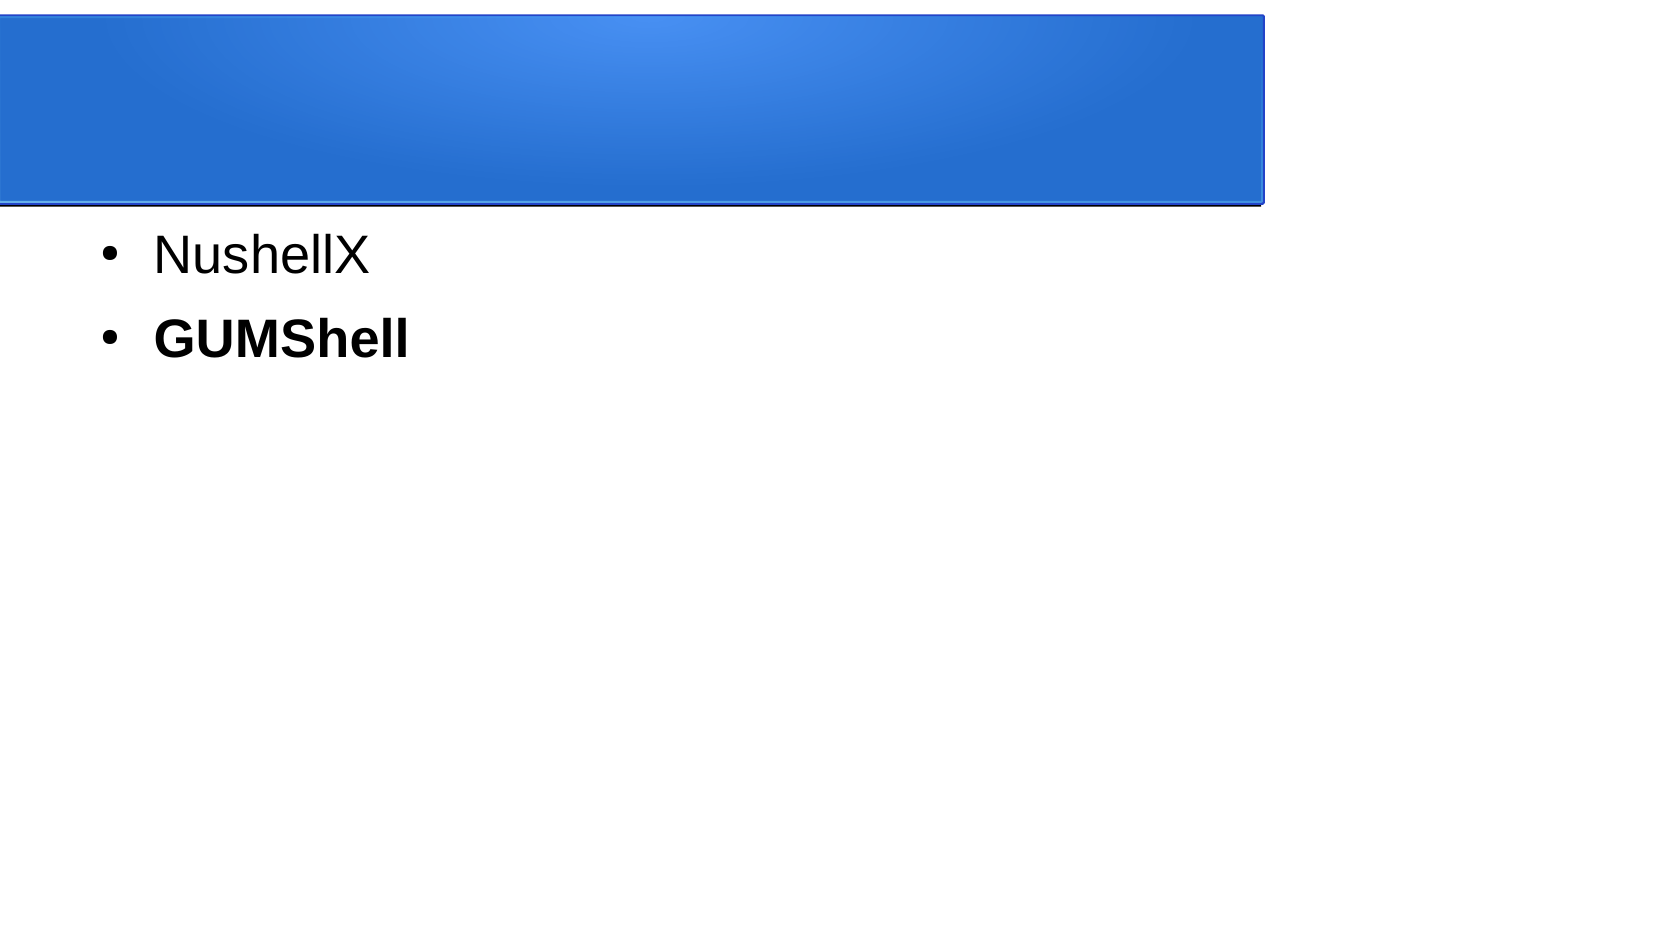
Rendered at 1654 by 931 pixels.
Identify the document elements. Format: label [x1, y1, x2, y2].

list [82, 224, 1571, 764]
